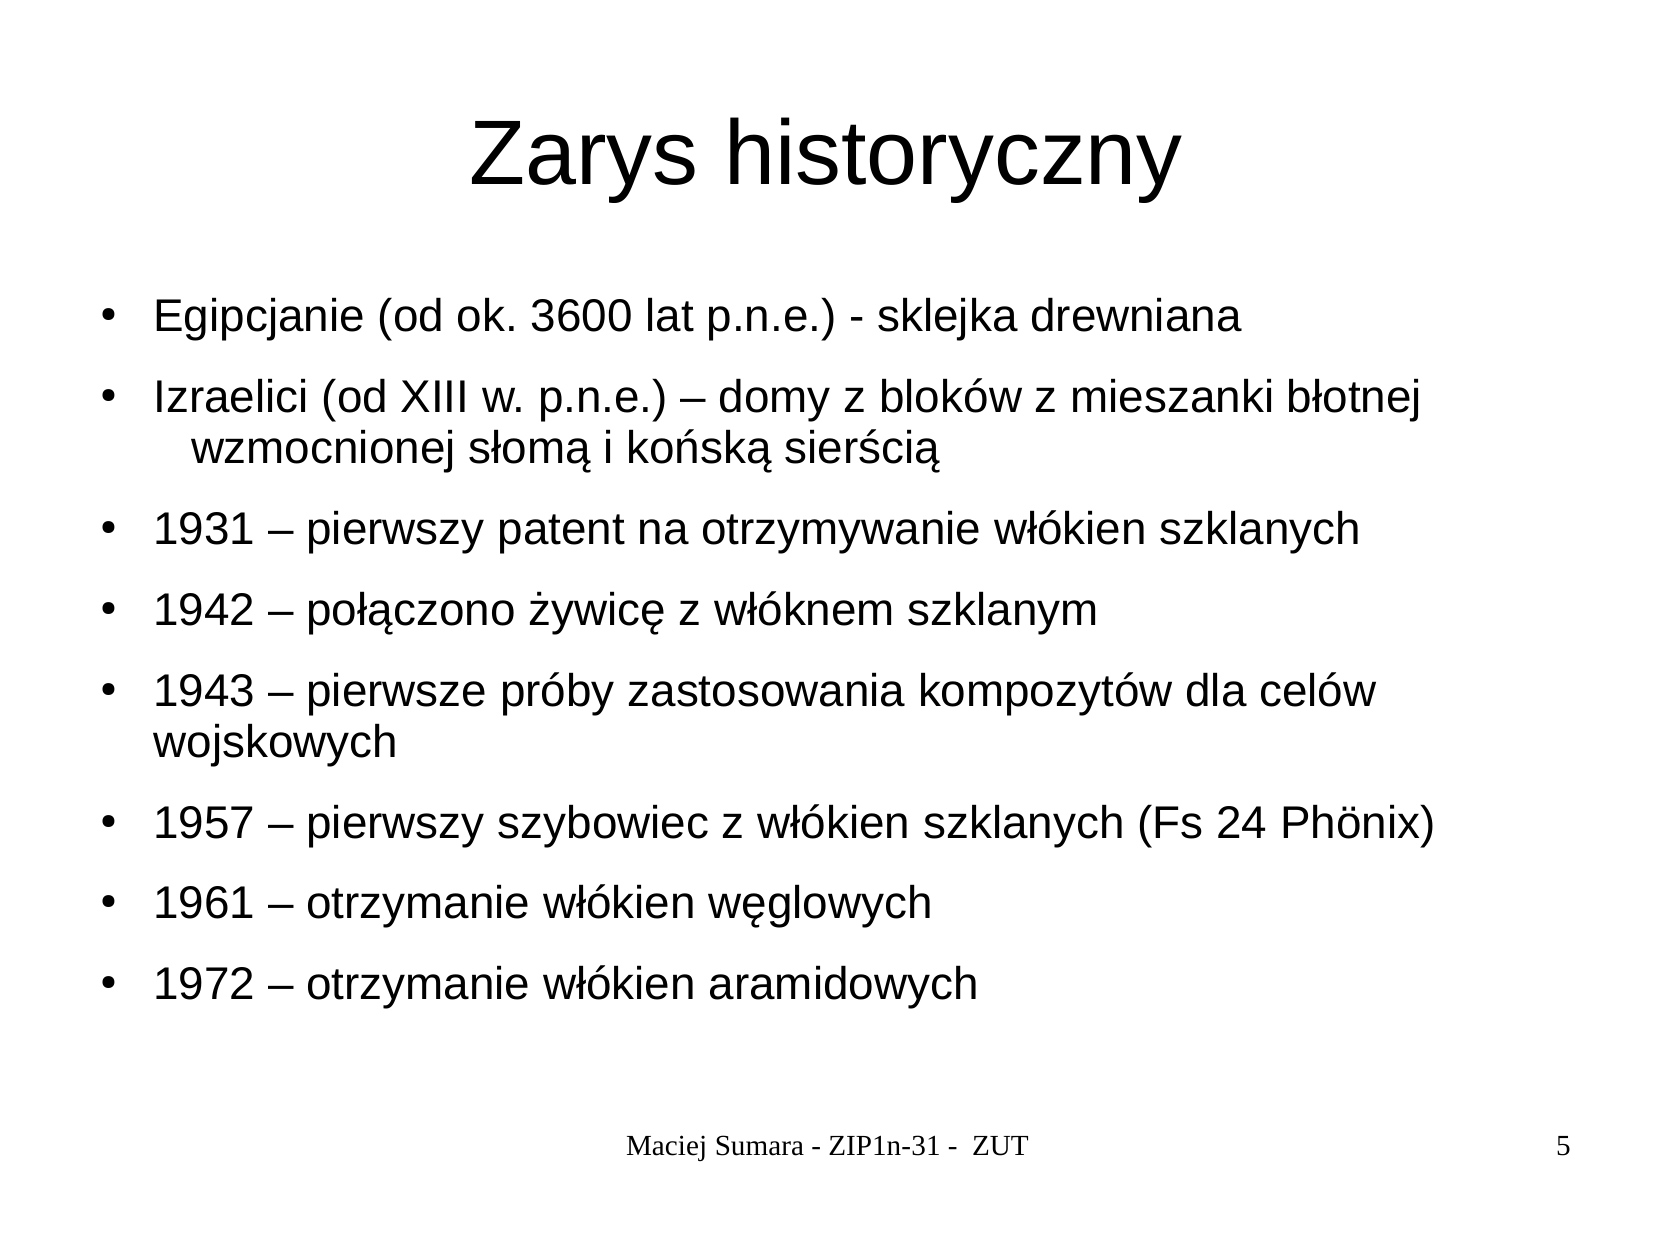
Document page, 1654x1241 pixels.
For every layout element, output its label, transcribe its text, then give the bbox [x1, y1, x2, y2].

title Zarys historyczny [82, 49, 1571, 257]
list Egipcjanie (od ok. 3600 lat p.n.e.) - sklejka drewniana Izraelici (od XIII w. p.n.e.) – domy z bloków z mieszanki błotnej wzmocnionej słomą i końską sierścią 1931 – pierwszy patent na otrzymywanie włókien szklanych 1942 – połączono żywicę z włóknem szklanym 1943 – pierwsze próby zastosowania kompozytów dla celów wojskowych 1957 – pierwszy szybowiec z włókien szklanych (Fs 24 Phönix) 1961 – otrzymanie włókien węglowych 1972 – otrzymanie włókien aramidowych [82, 290, 1571, 1094]
